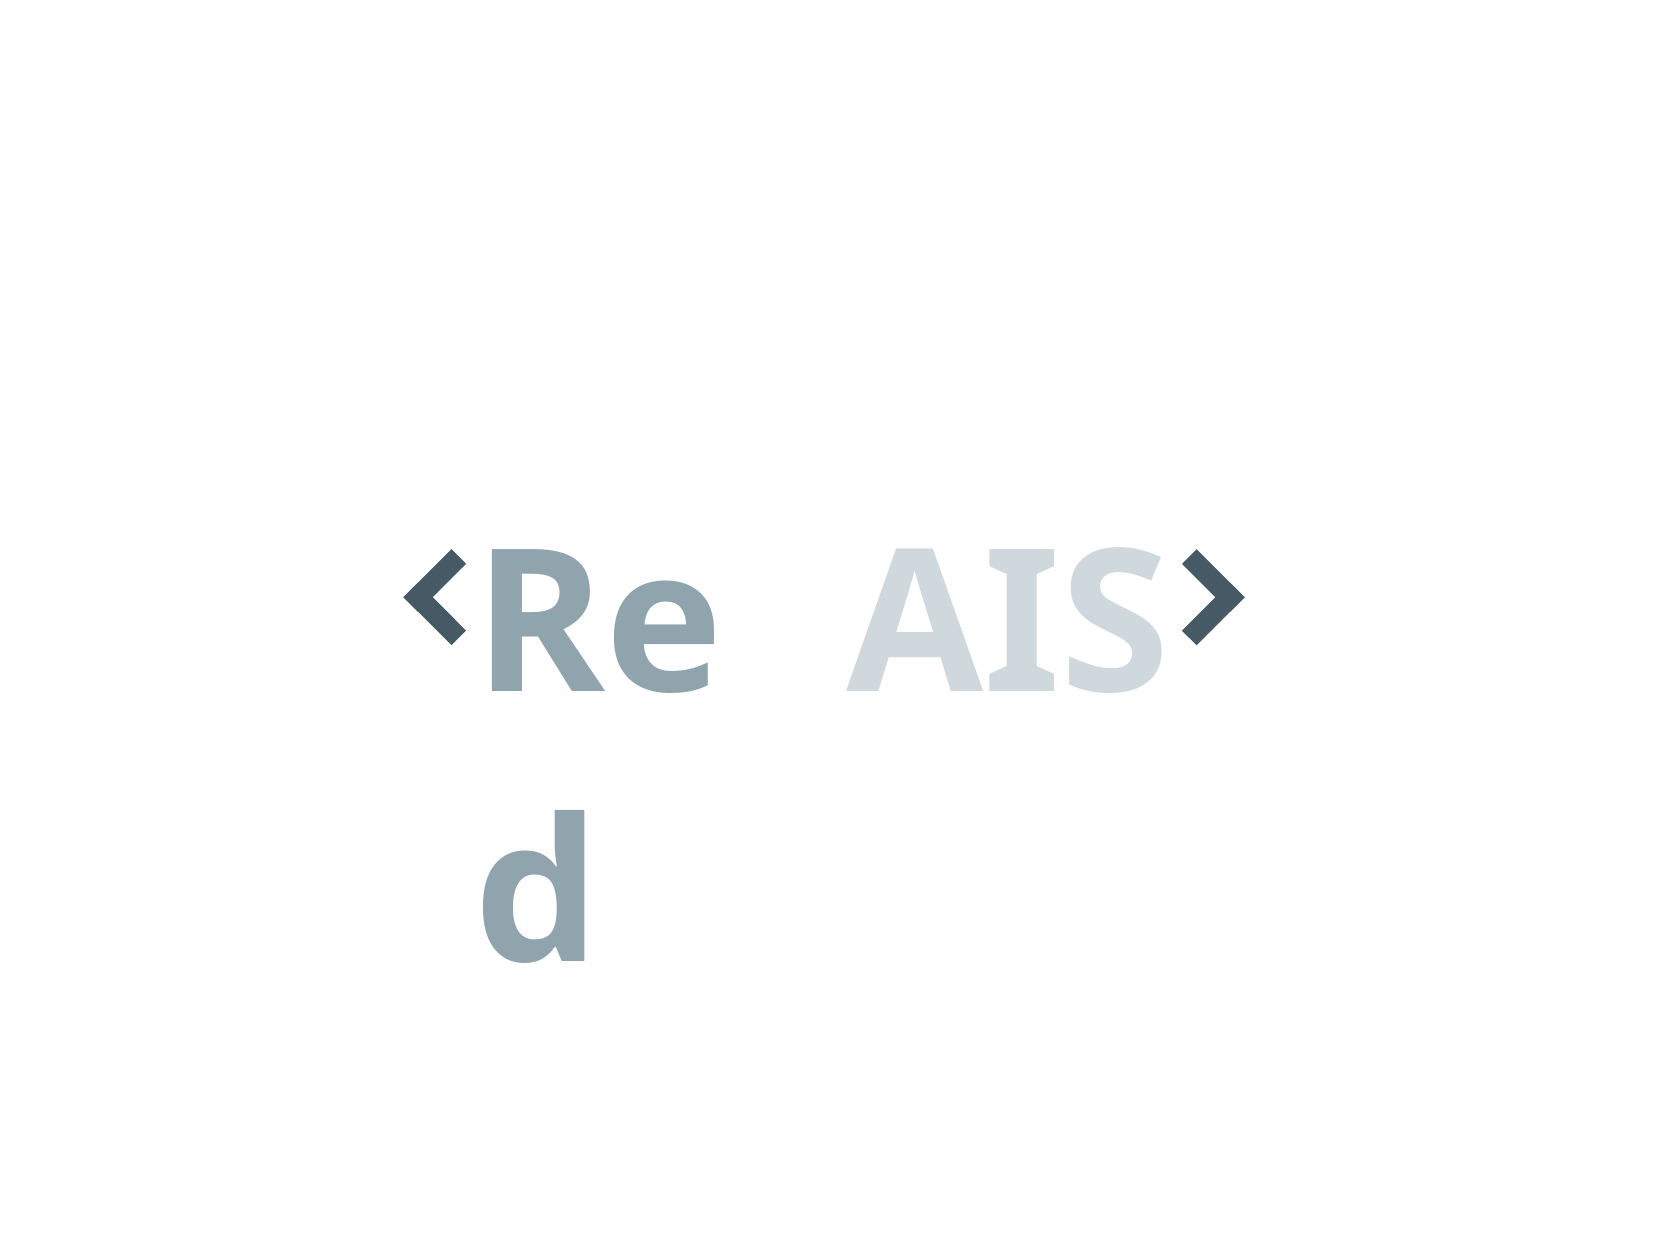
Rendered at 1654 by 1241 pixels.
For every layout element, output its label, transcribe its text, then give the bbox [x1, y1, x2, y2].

text_box [1181, 549, 1245, 646]
text_box AIS [856, 471, 1186, 709]
text_box [403, 549, 467, 646]
text_box Red [459, 471, 856, 709]
